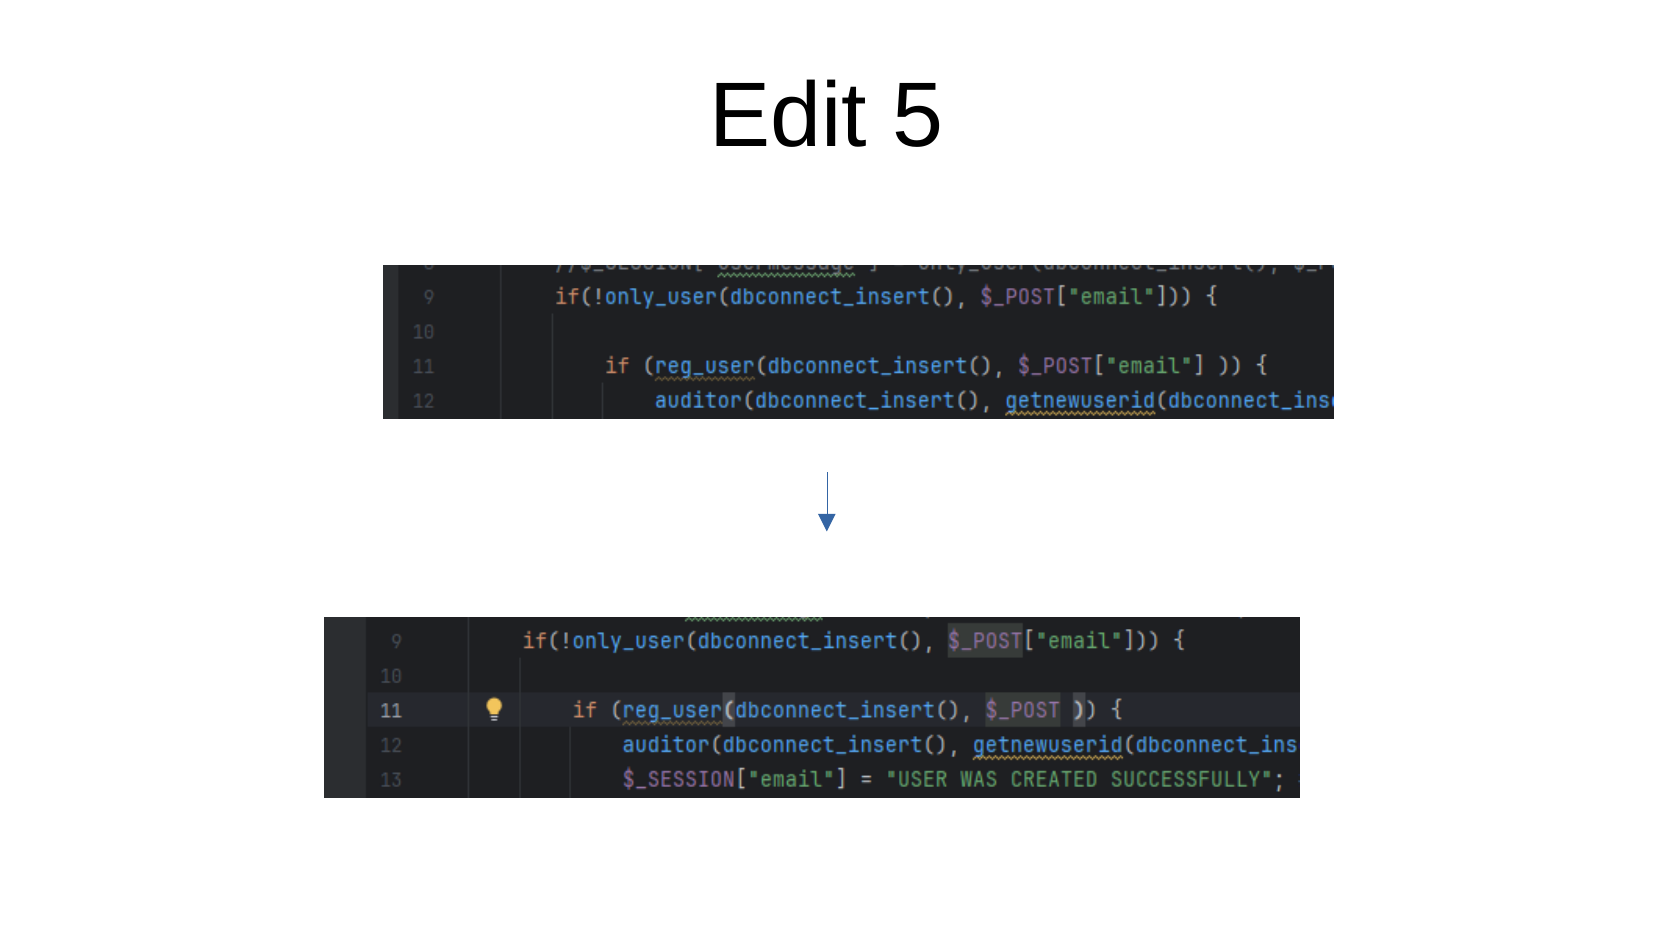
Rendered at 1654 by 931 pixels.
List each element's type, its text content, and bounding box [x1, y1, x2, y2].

picture [383, 265, 1334, 419]
title Edit 5 [82, 37, 1571, 193]
picture [324, 617, 1300, 798]
